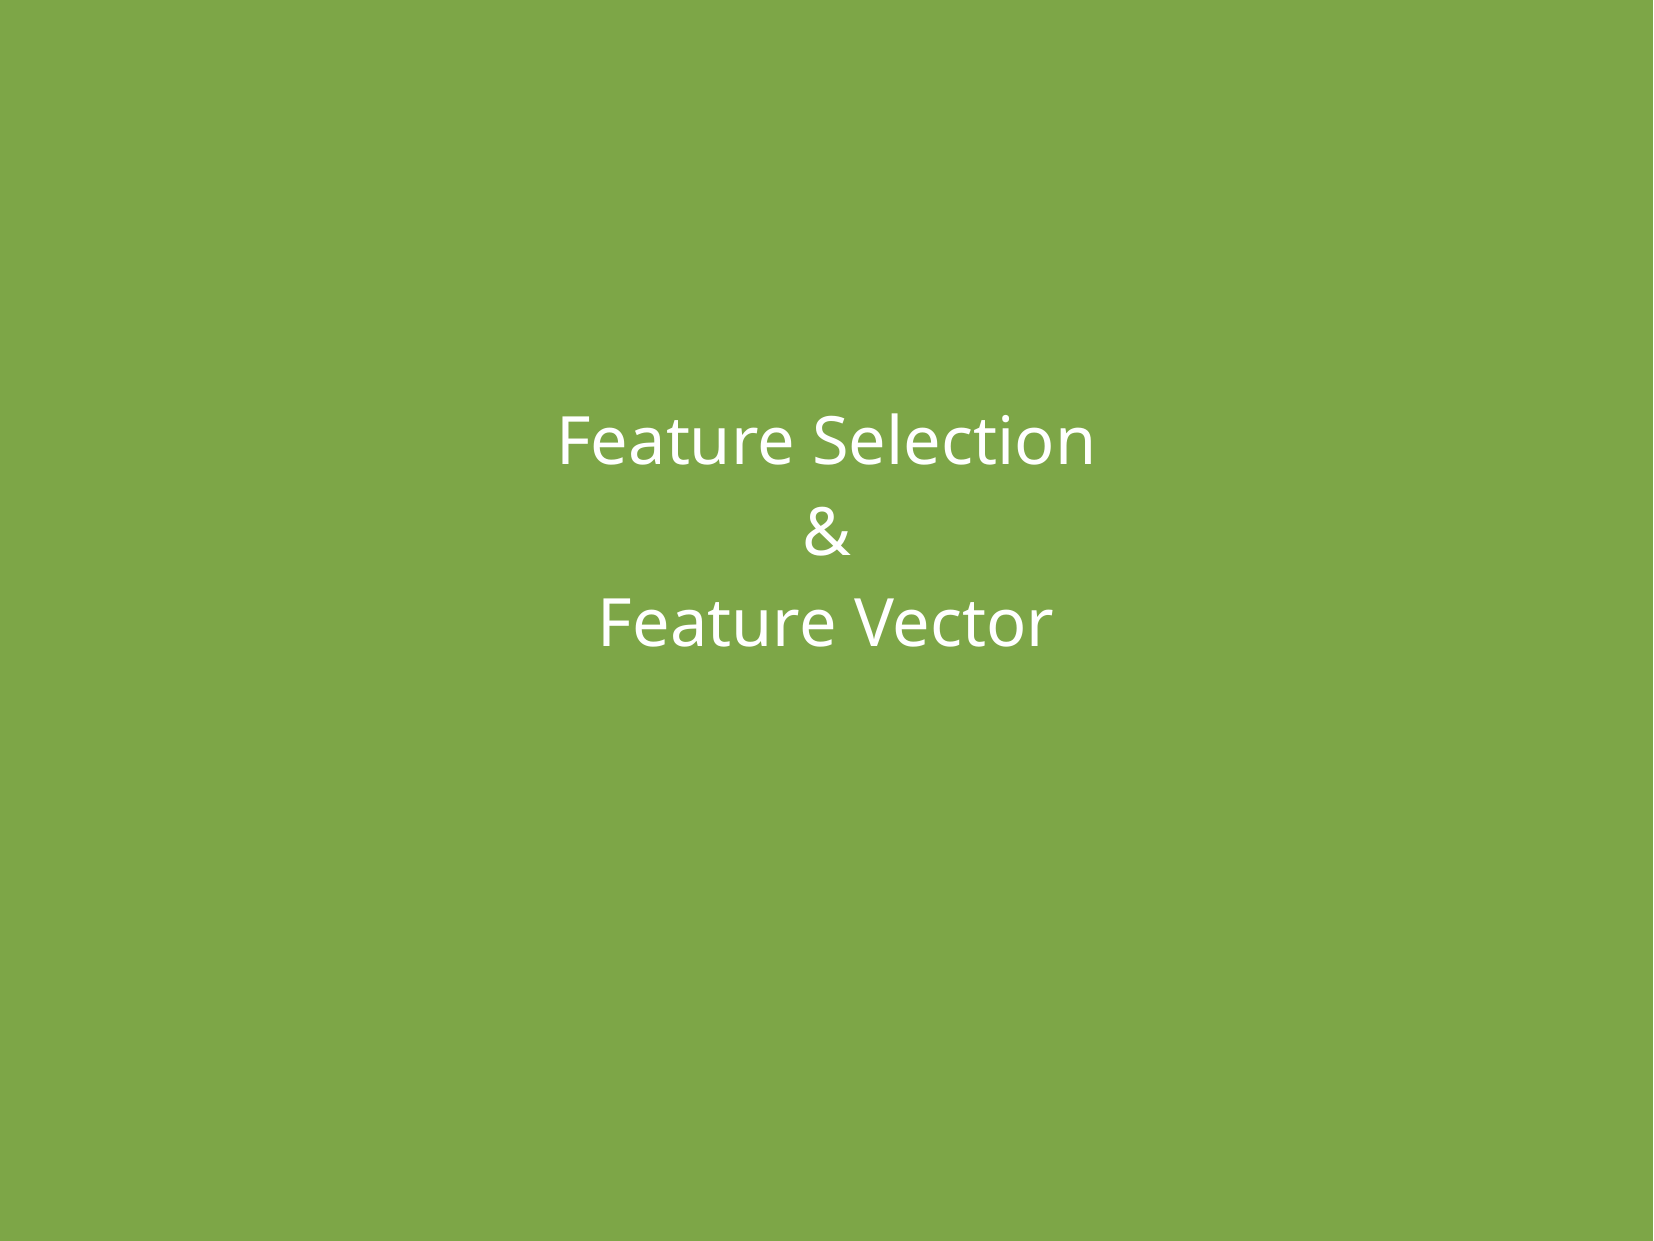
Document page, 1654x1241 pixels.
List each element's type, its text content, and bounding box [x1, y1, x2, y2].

subtitle Feature Selection & Feature Vector [82, 49, 1571, 1010]
